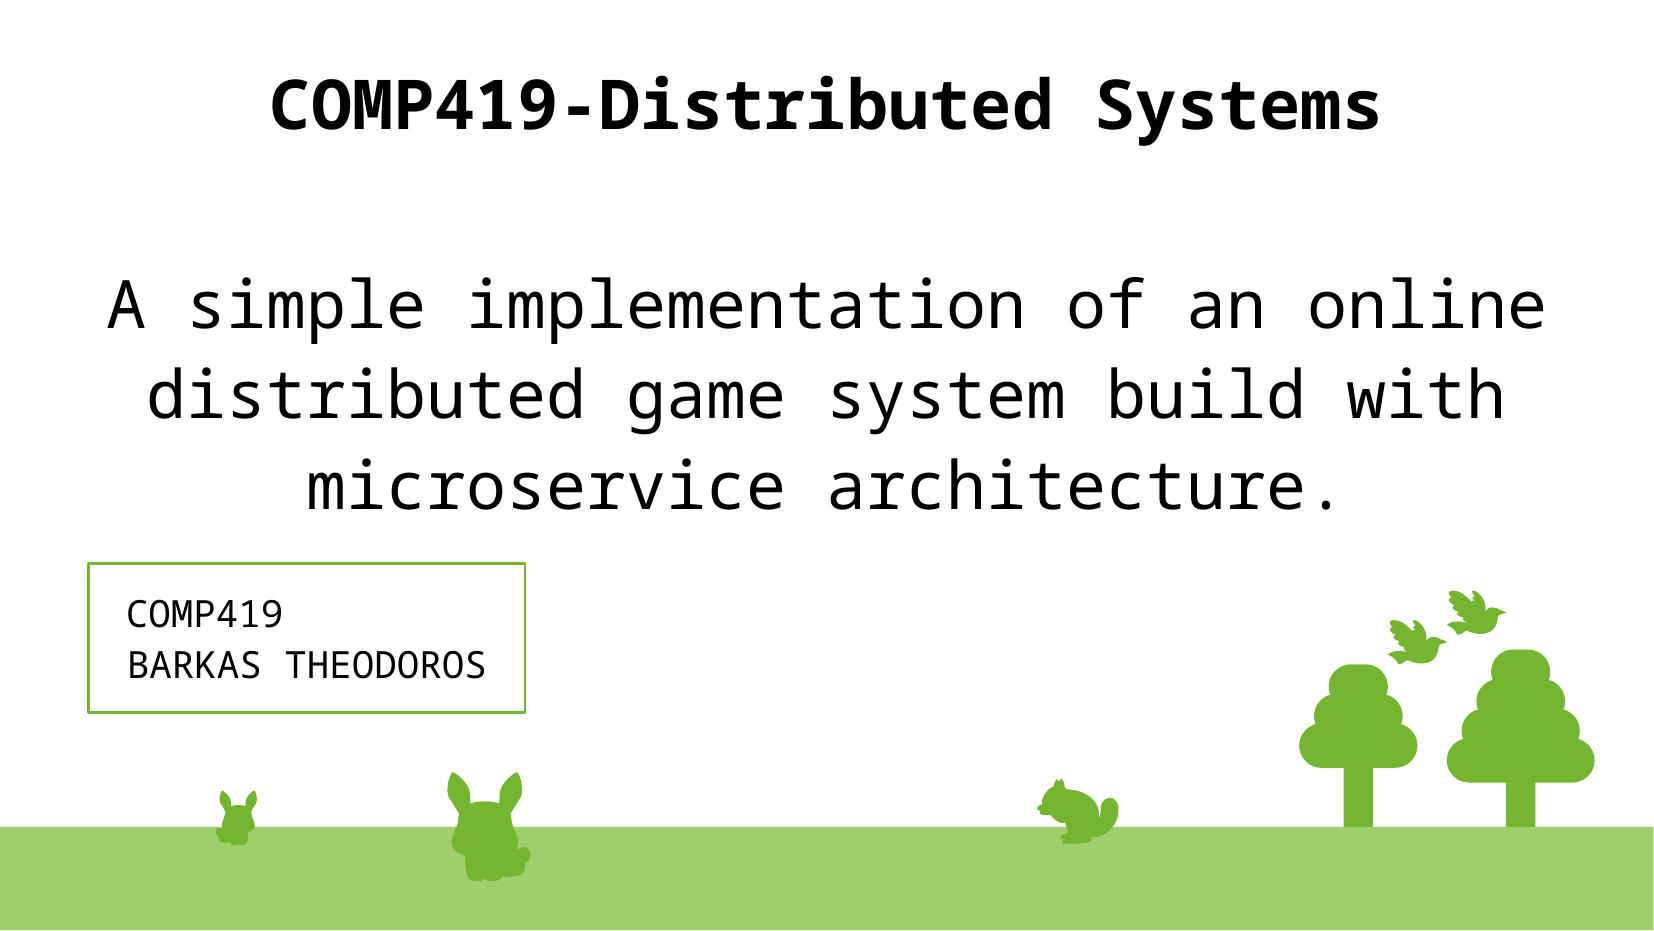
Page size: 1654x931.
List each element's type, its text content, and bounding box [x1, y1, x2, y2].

text_box COMP419 BARKAS THEODOROS [88, 563, 526, 713]
title COMP419-Distributed Systems [88, 29, 1565, 112]
subtitle A simple implementation of an online distributed game system build with microservice architecture. [88, 112, 1565, 674]
